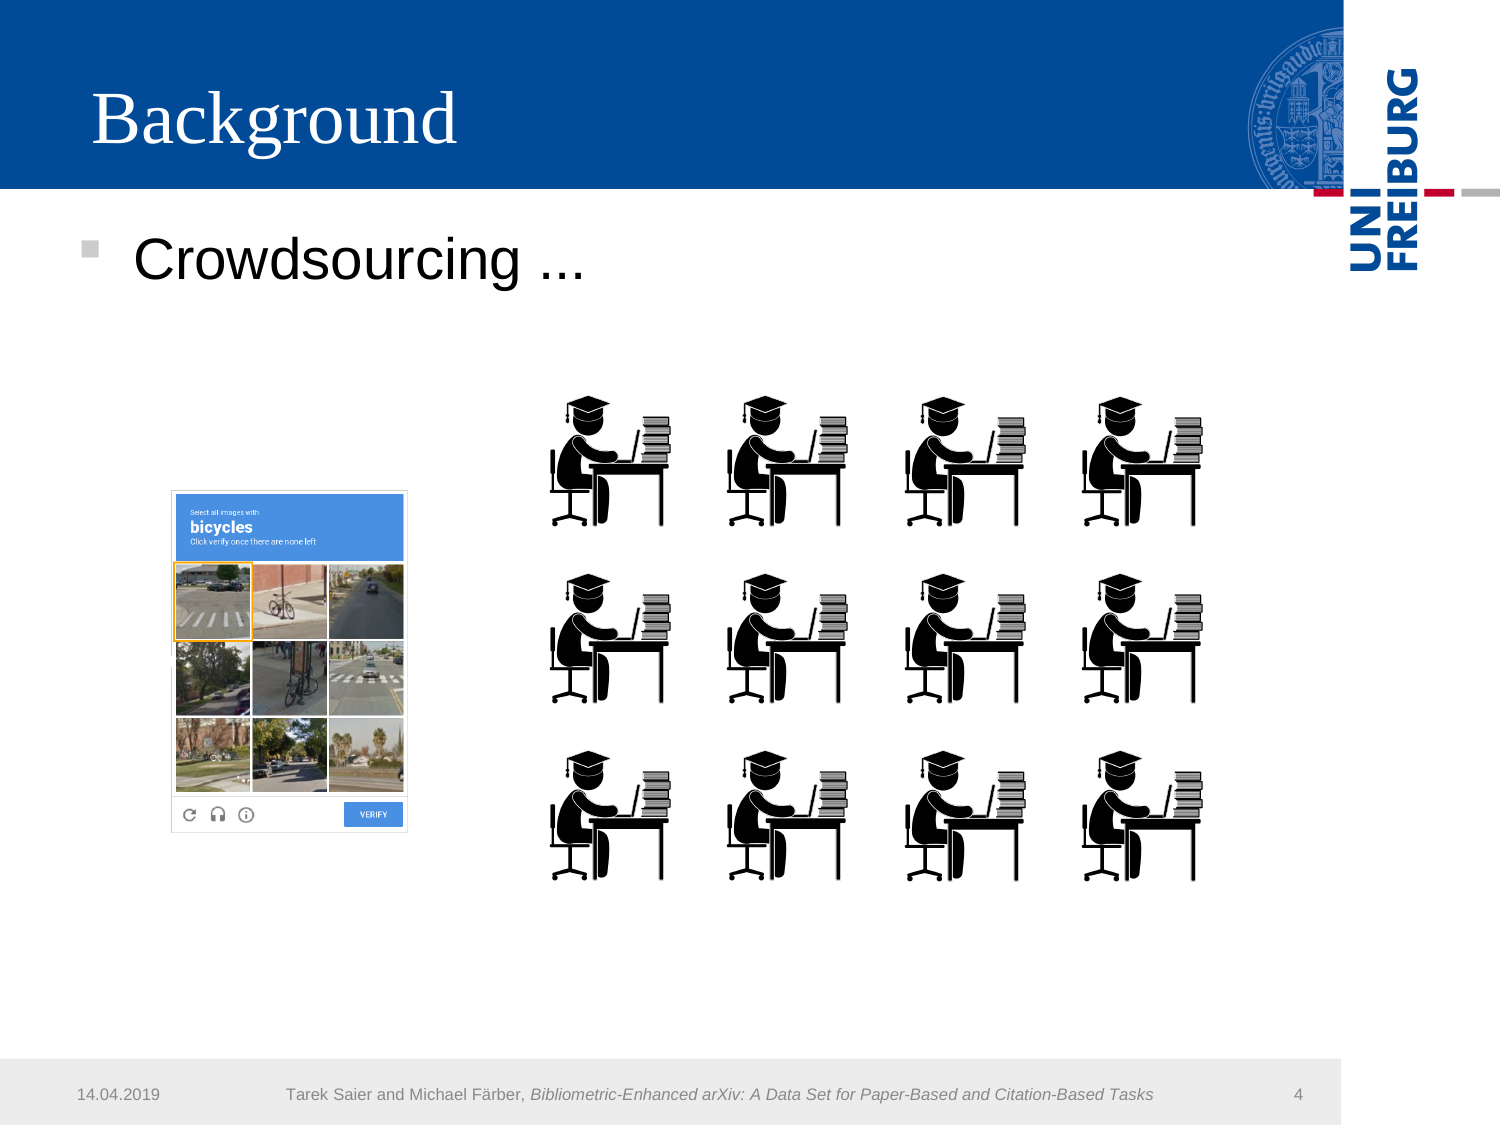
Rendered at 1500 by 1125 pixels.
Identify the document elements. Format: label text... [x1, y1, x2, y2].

picture [880, 748, 1234, 887]
picture [171, 490, 408, 833]
list Crowdsourcing ... [76, 221, 1341, 1009]
picture [525, 748, 879, 887]
picture [880, 571, 1234, 709]
picture [525, 393, 879, 532]
picture [880, 394, 1234, 532]
picture [0, 0, 1500, 271]
title Background [76, 49, 1235, 178]
picture [525, 571, 879, 709]
